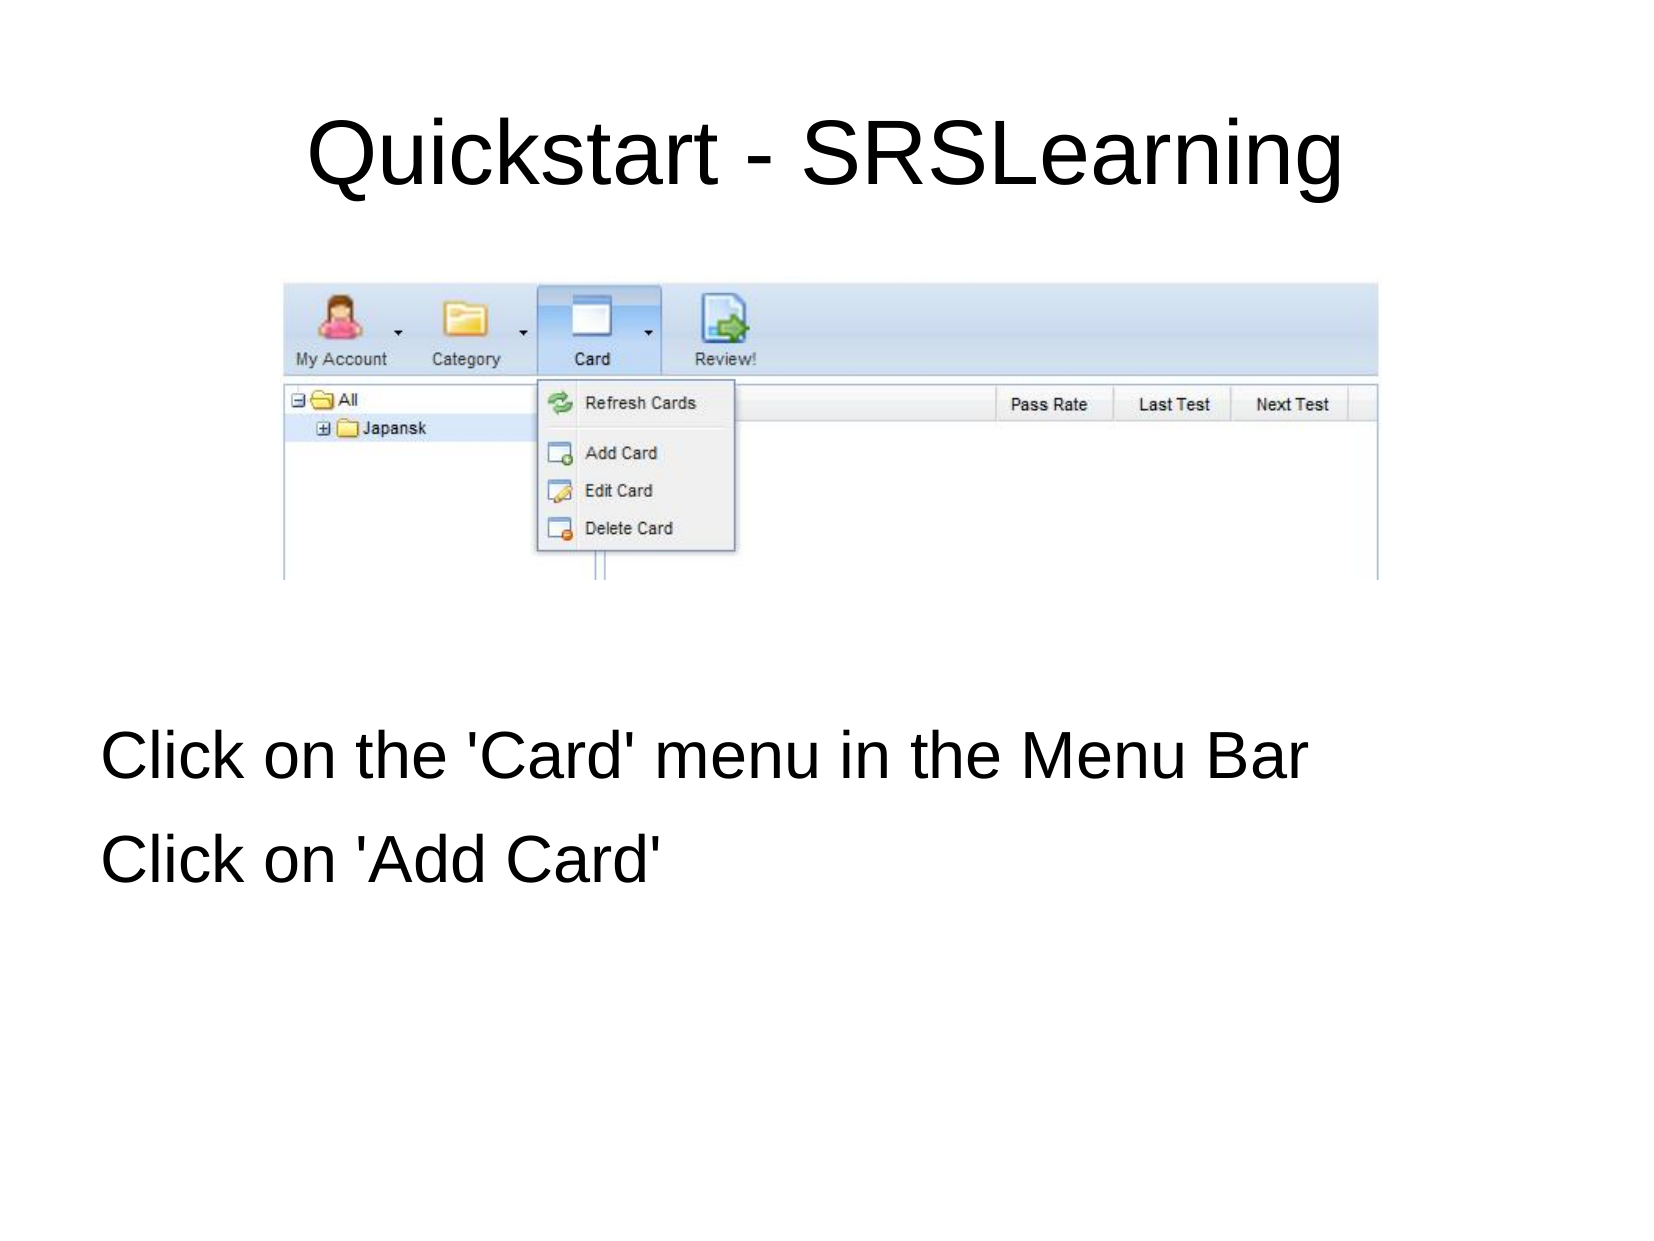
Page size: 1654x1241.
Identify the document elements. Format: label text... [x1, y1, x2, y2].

list Click on the 'Card' menu in the Menu Bar Click on 'Add Card' [82, 717, 1571, 1094]
title Quickstart - SRSLearning [82, 56, 1571, 250]
picture [268, 276, 1396, 580]
